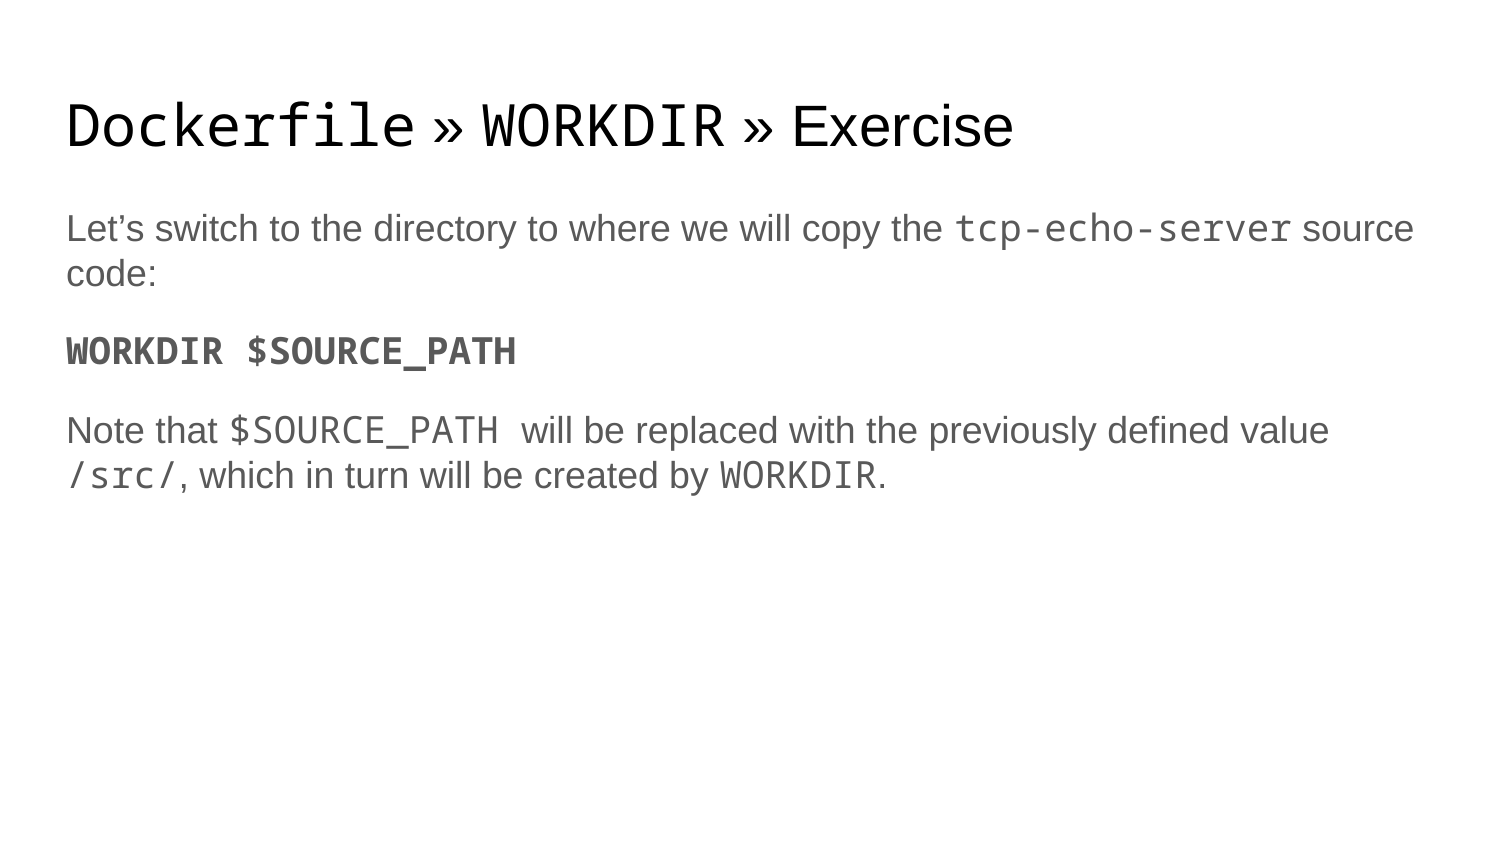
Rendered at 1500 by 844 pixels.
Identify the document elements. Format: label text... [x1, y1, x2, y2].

list Let’s switch to the directory to where we will copy the tcp-echo-server source code: WORKDIR $SOURCE_PATH Note that $SOURCE_PATH will be replaced with the previously defined value /src/, which in turn will be created by WORKDIR. [51, 189, 1449, 750]
title Dockerfile » WORKDIR » Exercise [51, 72, 1449, 167]
